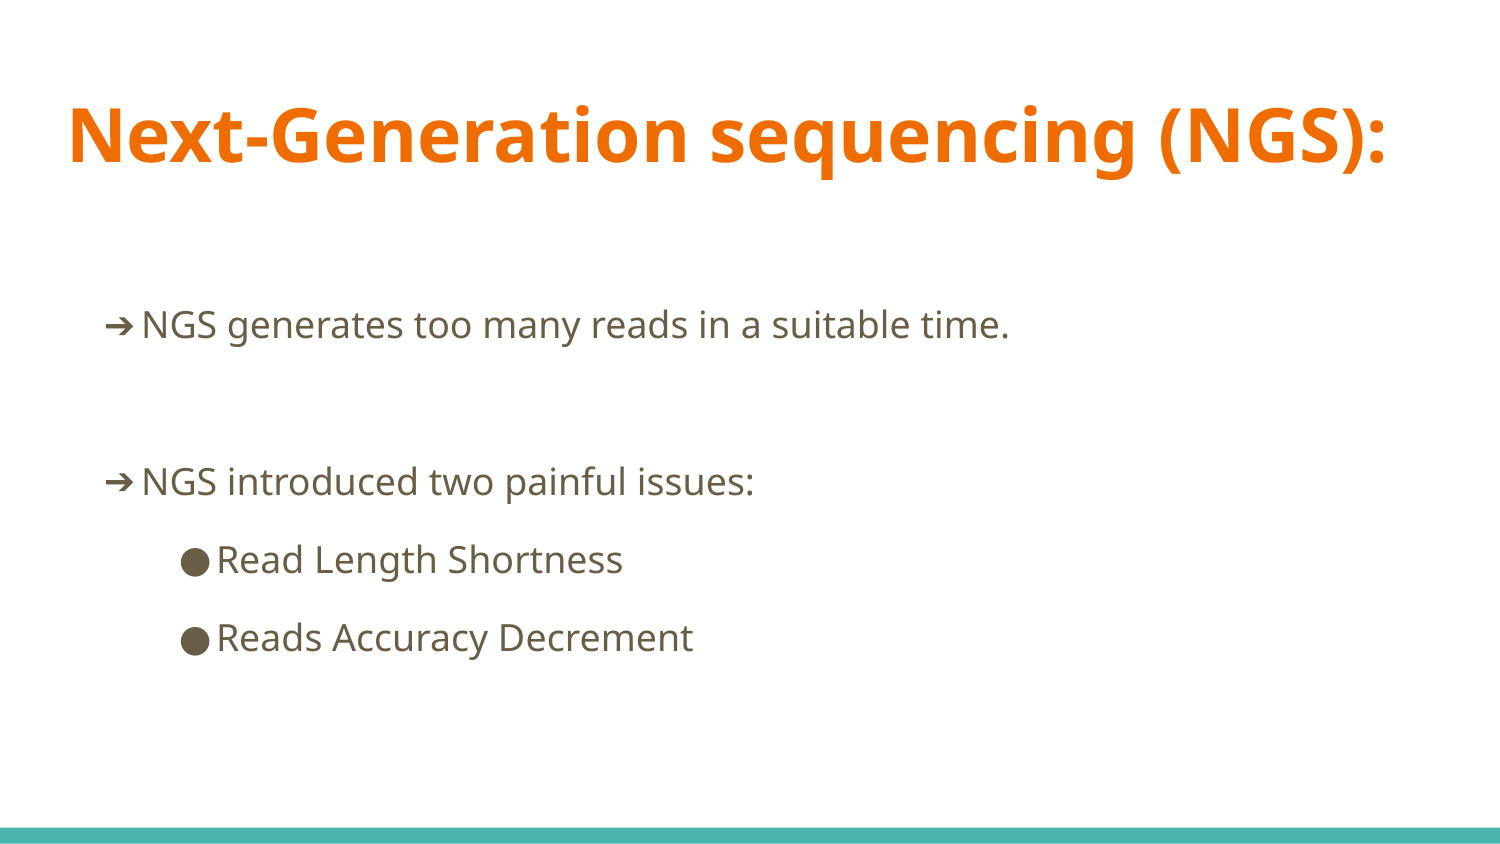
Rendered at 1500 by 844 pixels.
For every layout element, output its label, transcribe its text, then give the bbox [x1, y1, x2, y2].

list NGS generates too many reads in a suitable time. NGS introduced two painful issues: Read Length Shortness Reads Accuracy Decrement [51, 207, 1449, 750]
title Next-Generation sequencing (NGS): [51, 72, 1449, 189]
